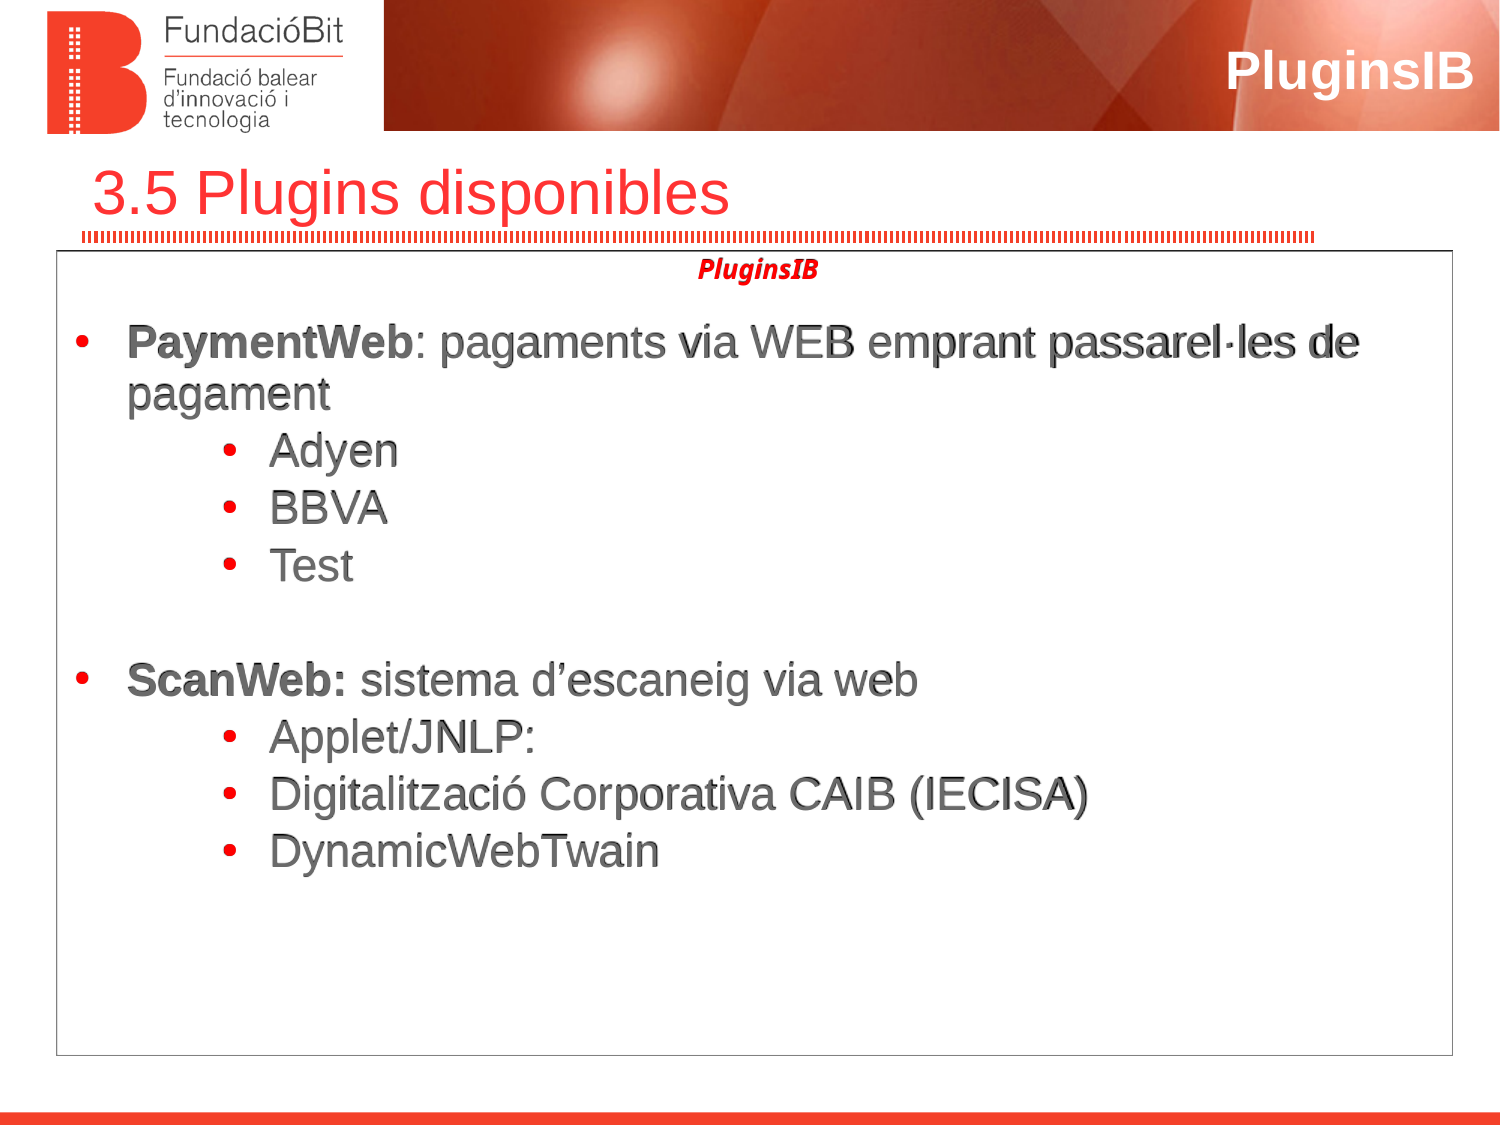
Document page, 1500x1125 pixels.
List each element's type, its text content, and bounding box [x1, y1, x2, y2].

title PluginsIB [324, 19, 1477, 123]
picture [383, 0, 1500, 131]
text_box PluginsIB PaymentWeb: pagaments via WEB emprant passarel·les de pagament Adyen BBVA Test ScanWeb: sistema d’escaneig via web Applet/JNLP: Digitalització Corporativa CAIB (IECISA) DynamicWebTwain [56, 251, 1453, 1056]
list 3.5 Plugins disponibles [40, 158, 1426, 275]
picture [47, 11, 343, 134]
